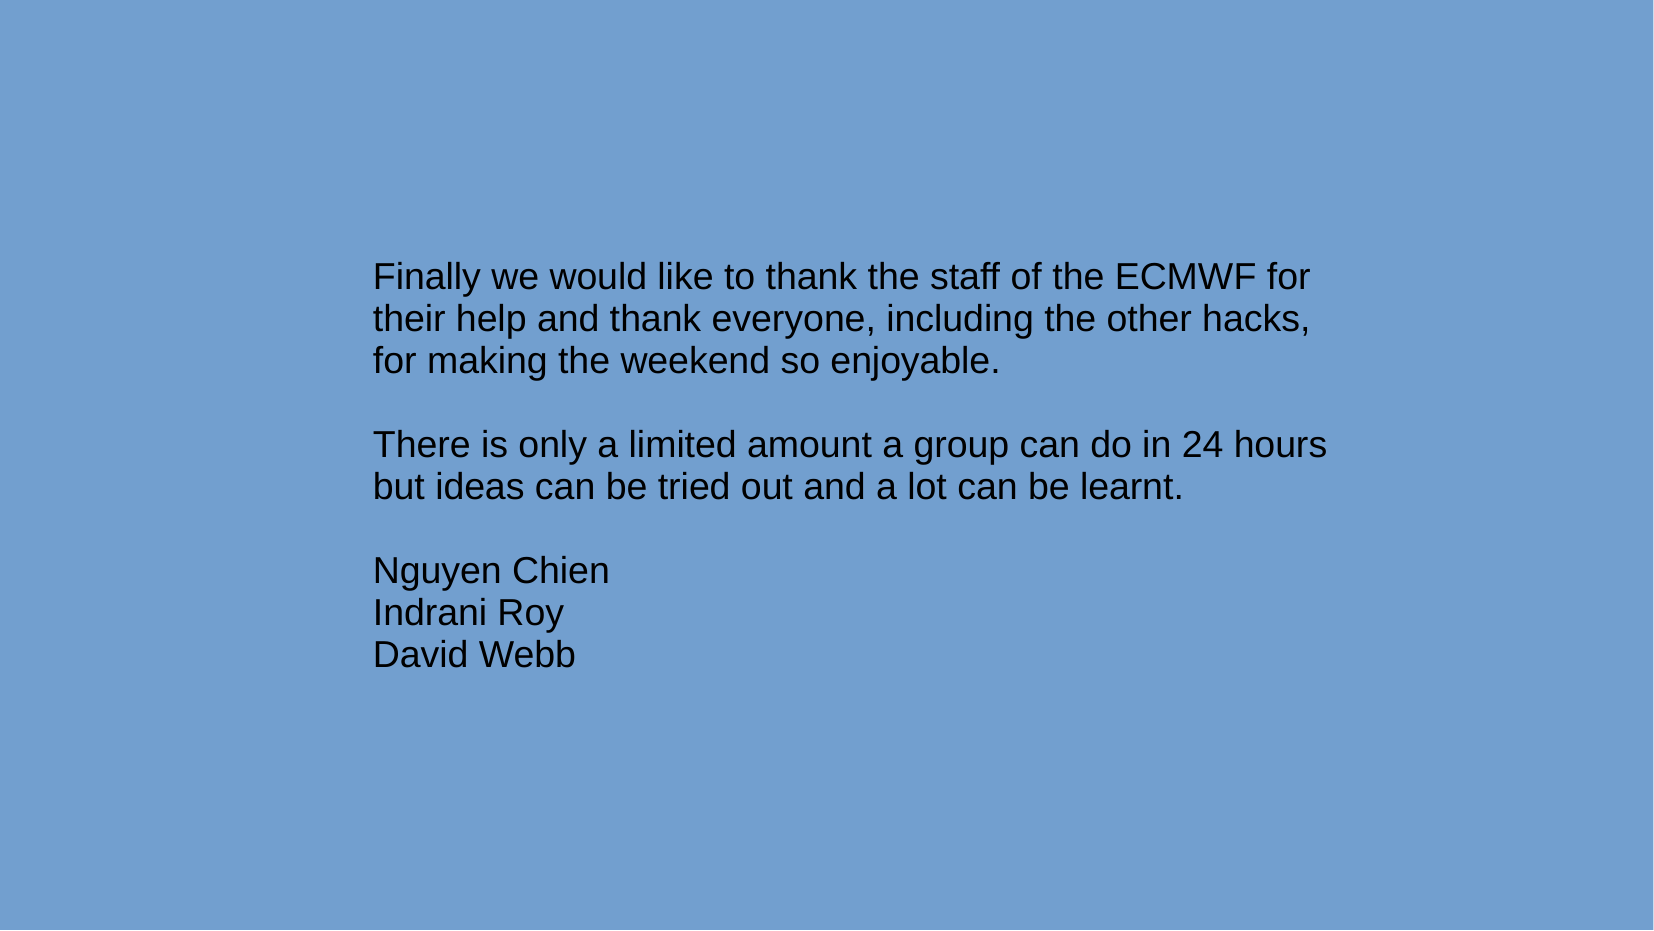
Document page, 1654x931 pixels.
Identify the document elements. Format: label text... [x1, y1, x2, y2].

text_box Finally we would like to thank the staff of the ECMWF for their help and thank everyone, including the other hacks, for making the weekend so enjoyable. There is only a limited amount a group can do in 24 hours but ideas can be tried out and a lot can be learnt. Nguyen Chien Indrani Roy David Webb [358, 248, 1406, 709]
